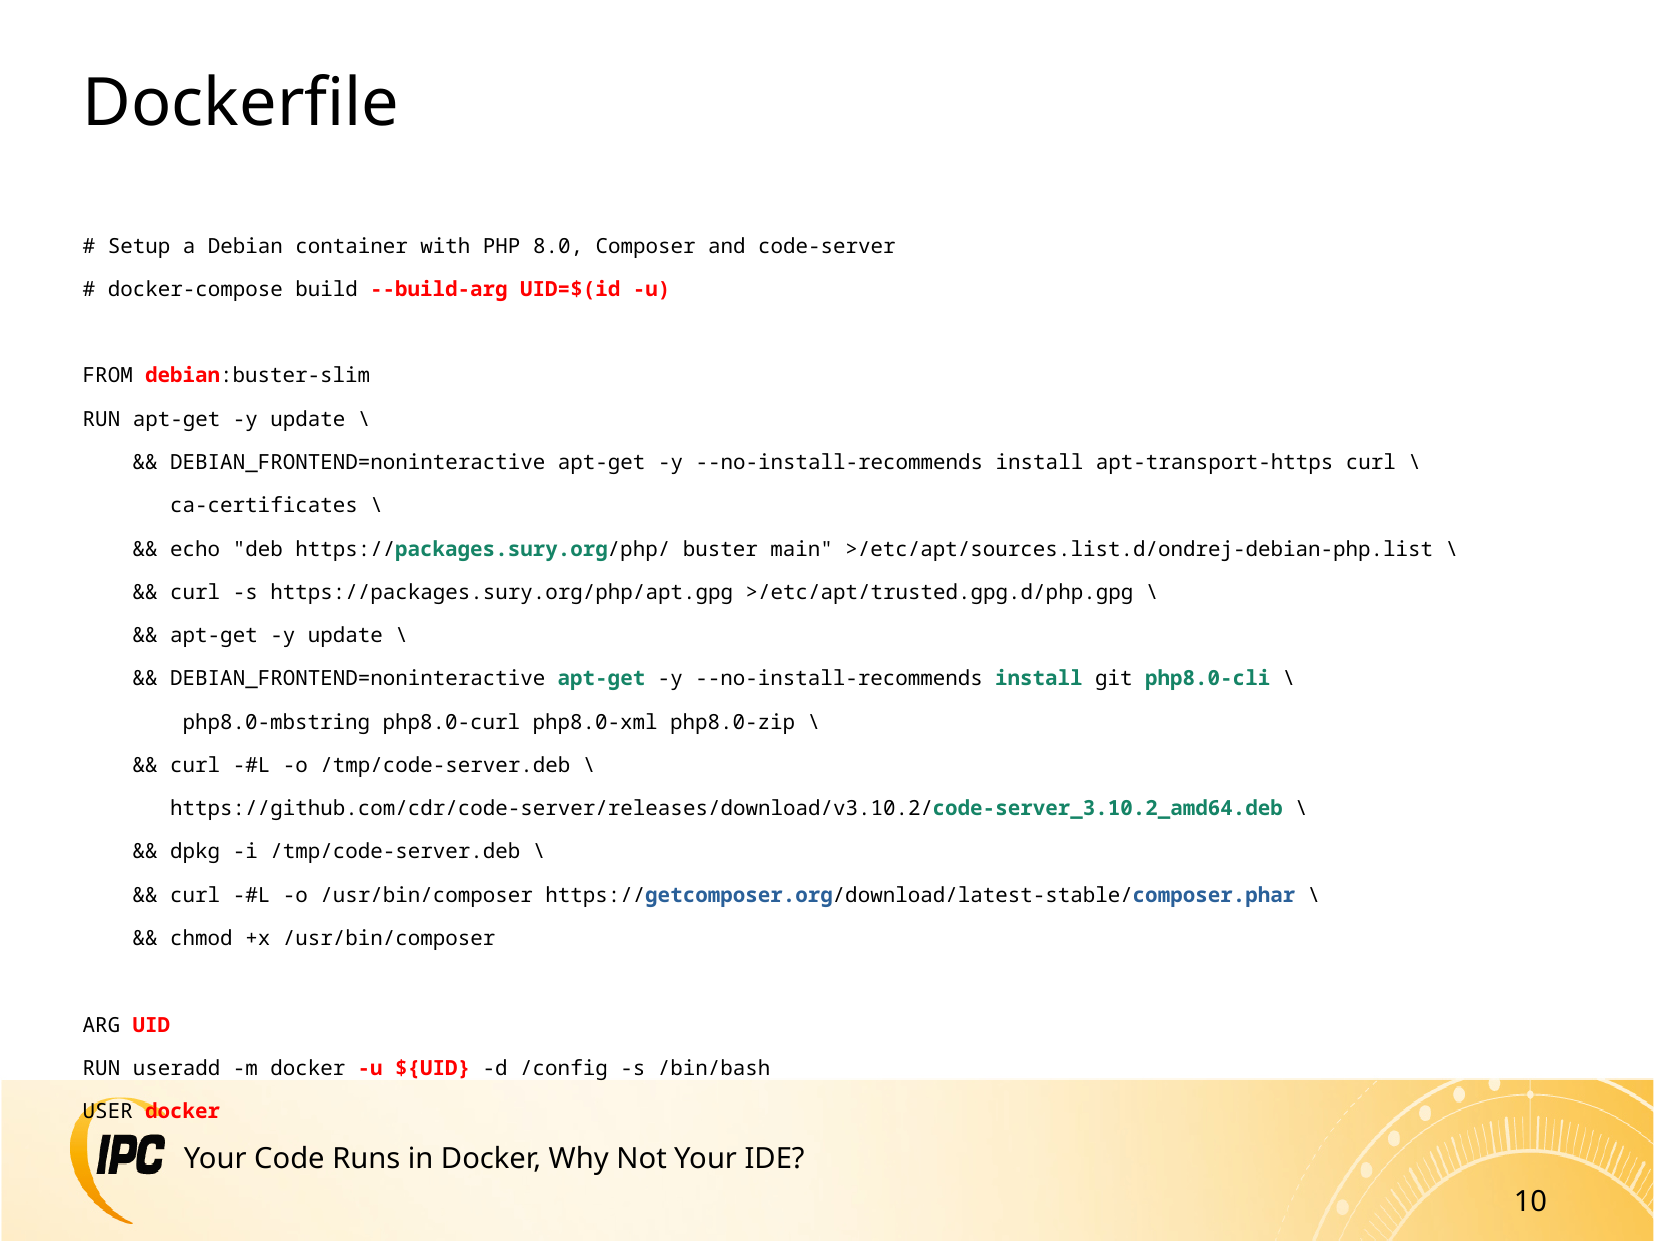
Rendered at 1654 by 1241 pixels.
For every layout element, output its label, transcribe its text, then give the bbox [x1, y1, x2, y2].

title Dockerfile [82, 3, 1571, 196]
list # Setup a Debian container with PHP 8.0, Composer and code-server # docker-compose build --build-arg UID=$(id -u) FROM debian:buster-slim RUN apt-get -y update \ && DEBIAN_FRONTEND=noninteractive apt-get -y --no-install-recommends install apt-transport-https curl \ ca-certificates \ && echo "deb https://packages.sury.org/php/ buster main" >/etc/apt/sources.list.d/ondrej-debian-php.list \ && curl -s https://packages.sury.org/php/apt.gpg >/etc/apt/trusted.gpg.d/php.gpg \ && apt-get -y update \ && DEBIAN_FRONTEND=noninteractive apt-get -y --no-install-recommends install git php8.0-cli \ php8.0-mbstring php8.0-curl php8.0-xml php8.0-zip \ && curl -#L -o /tmp/code-server.deb \ https://github.com/cdr/code-server/releases/download/v3.10.2/code-server_3.10.2_amd64.deb \ && dpkg -i /tmp/code-server.deb \ && curl -#L -o /usr/bin/composer https://getcomposer.org/download/latest-stable/composer.phar \ && chmod +x /usr/bin/composer ARG UID RUN useradd -m docker -u ${UID} -d /config -s /bin/bash USER docker [82, 231, 1571, 1041]
picture [0, 0, 1654, 1241]
